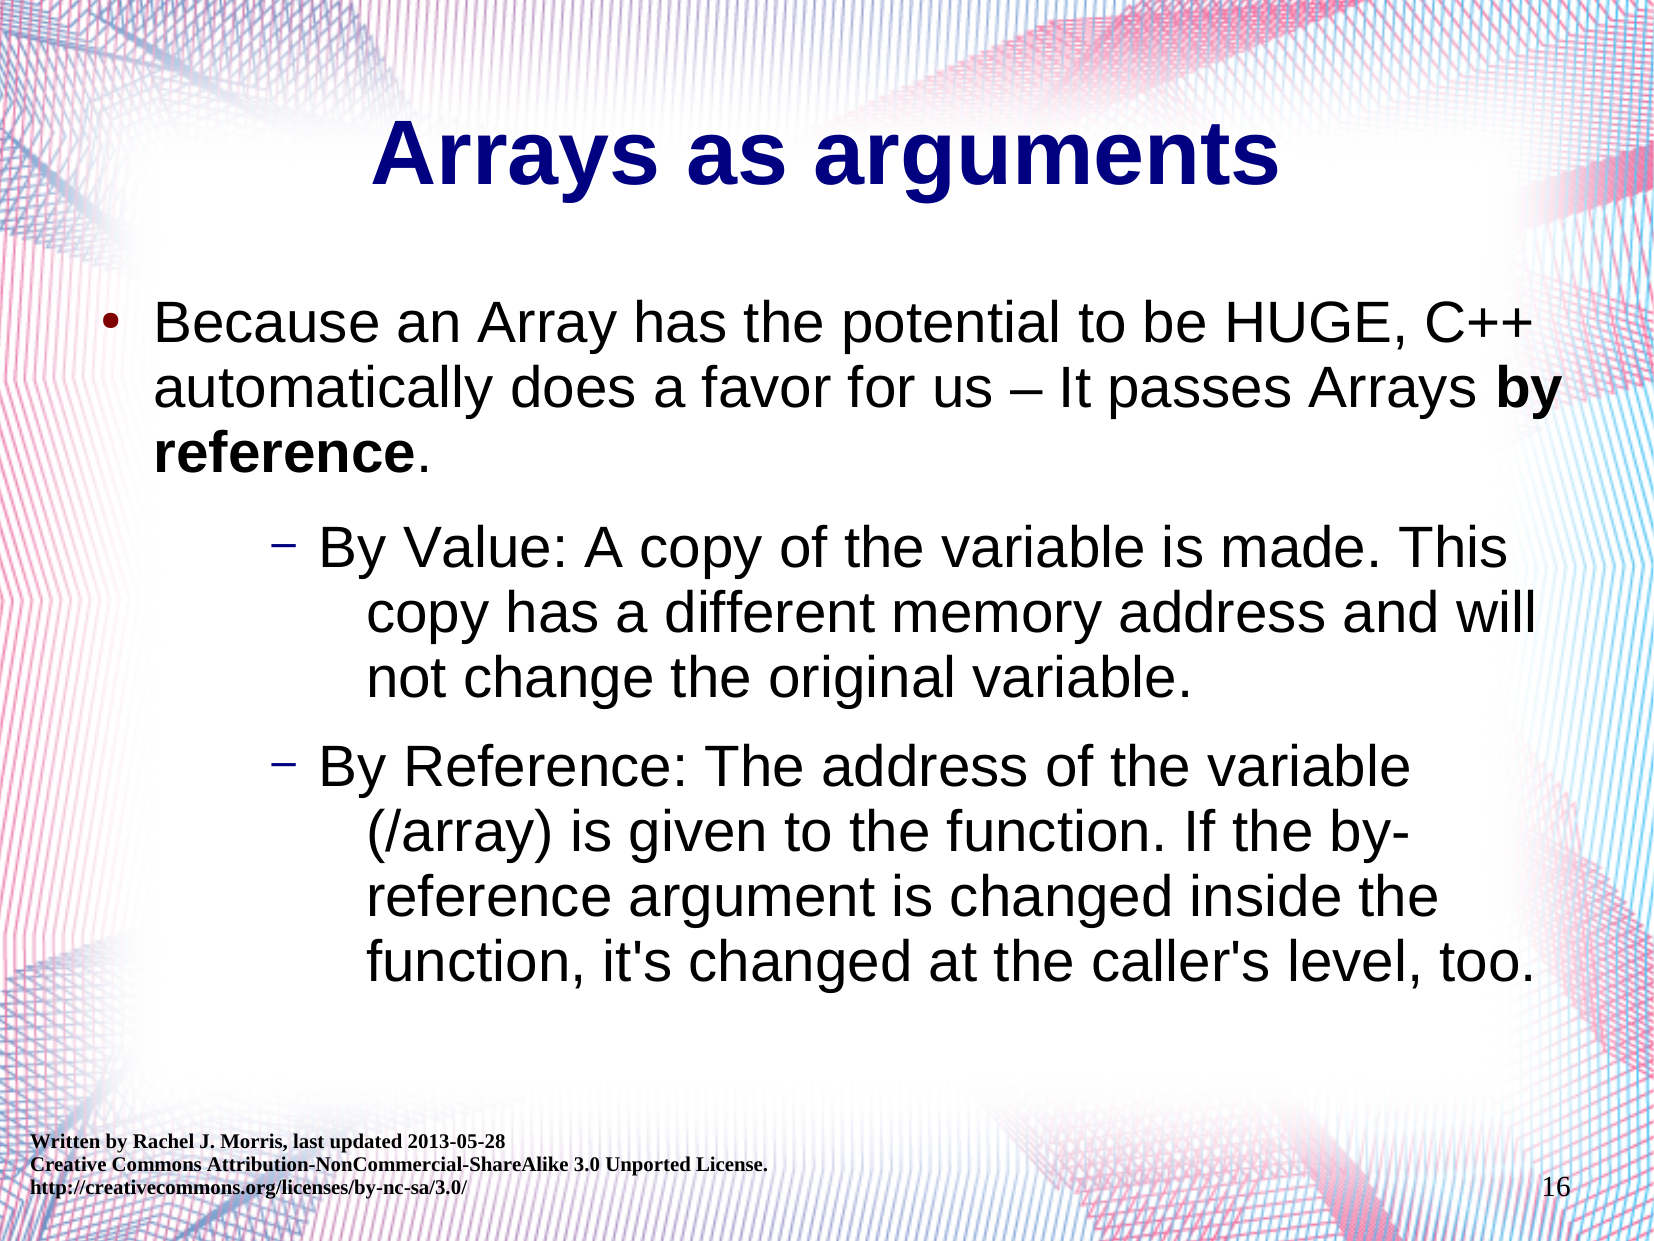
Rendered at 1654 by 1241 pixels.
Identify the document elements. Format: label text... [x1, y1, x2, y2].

title Arrays as arguments [82, 49, 1571, 257]
picture [0, 0, 1654, 1241]
list Because an Array has the potential to be HUGE, C++ automatically does a favor for us – It passes Arrays by reference. By Value: A copy of the variable is made. This copy has a different memory address and will not change the original variable. By Reference: The address of the variable (/array) is given to the function. If the by-reference argument is changed inside the function, it's changed at the caller's level, too. [82, 290, 1571, 1010]
